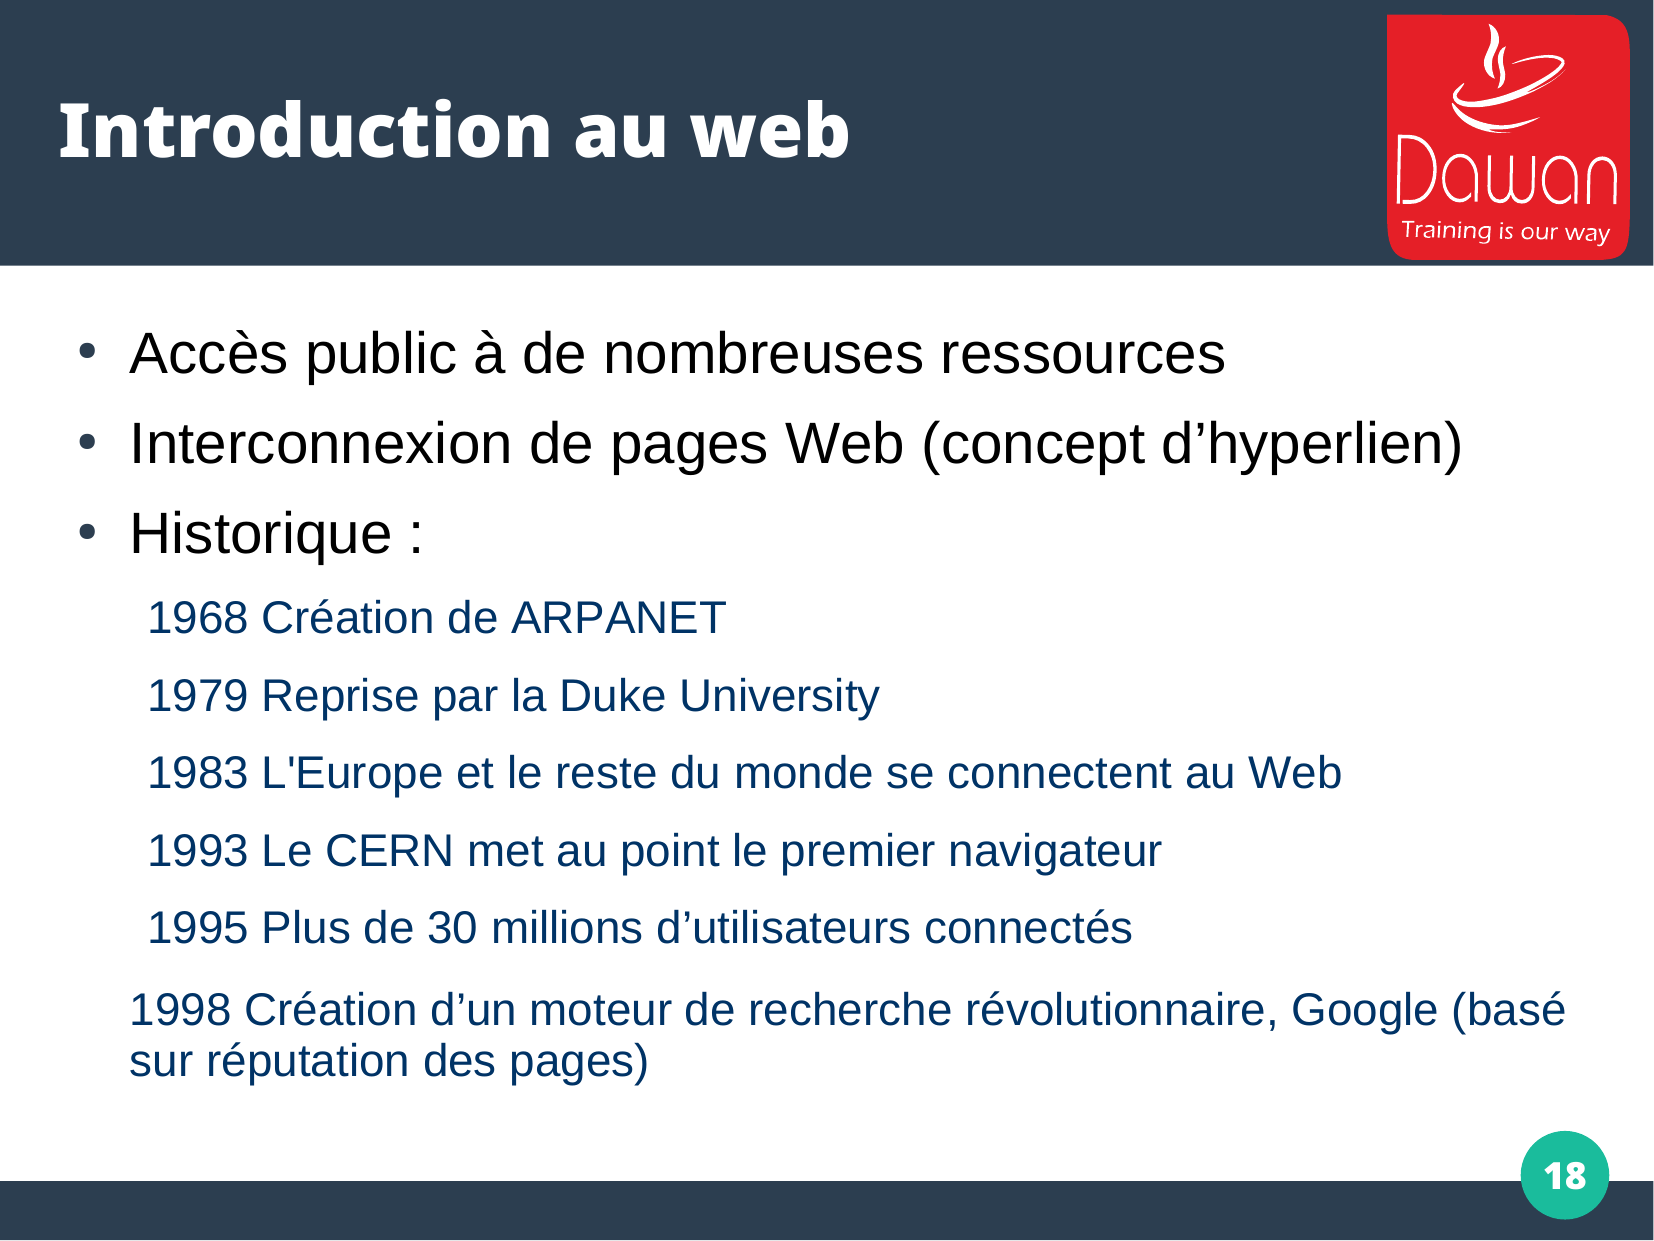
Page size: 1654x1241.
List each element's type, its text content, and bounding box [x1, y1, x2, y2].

title Introduction au web [59, 49, 1387, 207]
list Accès public à de nombreuses ressources Interconnexion de pages Web (concept d’hyperlien) Historique : 1968 Création de ARPANET 1979 Reprise par la Duke University 1983 L'Europe et le reste du monde se connectent au Web 1993 Le CERN met au point le premier navigateur 1995 Plus de 30 millions d’utilisateurs connectés 1998 Création d’un moteur de recherche révolutionnaire, Google (basé sur réputation des pages) [59, 324, 1595, 1152]
picture [1387, 14, 1630, 260]
